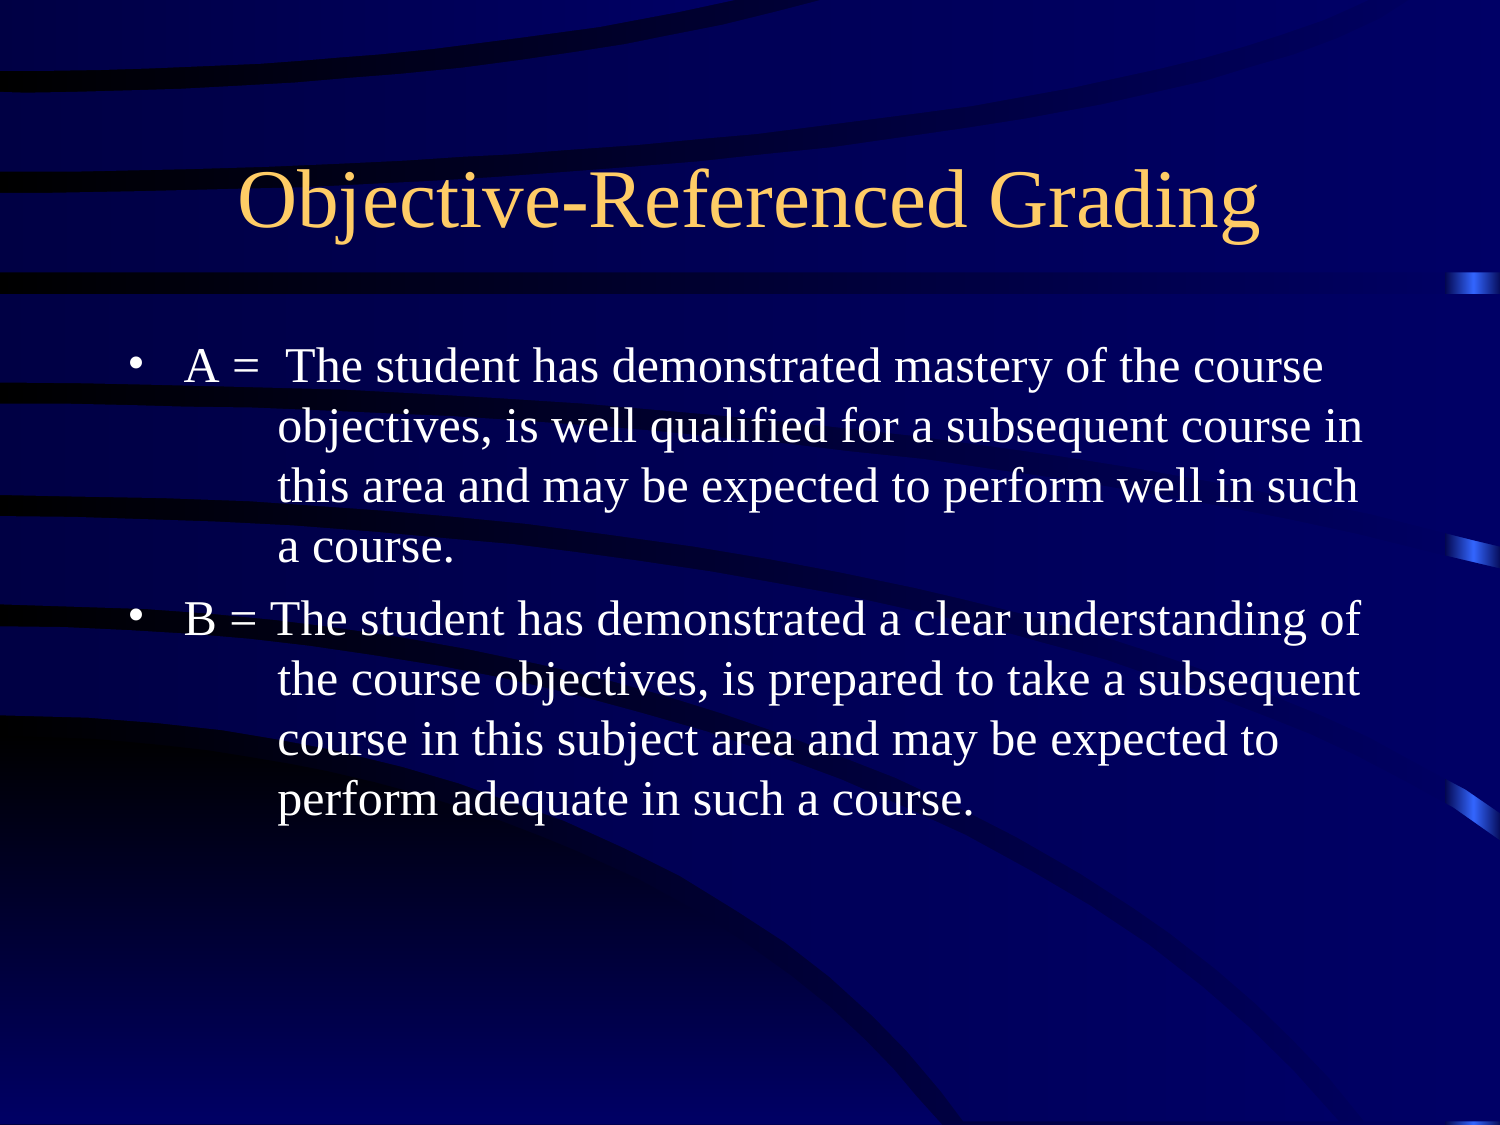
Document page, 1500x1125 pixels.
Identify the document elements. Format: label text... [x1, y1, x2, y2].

list A = The student has demonstrated mastery of the course objectives, is well qualified for a subsequent course in this area and may be expected to perform well in such a course. B = The student has demonstrated a clear understanding of the course objectives, is prepared to take a subsequent course in this subject area and may be expected to perform adequate in such a course. [112, 324, 1388, 1000]
title Objective-Referenced Grading [112, 99, 1388, 288]
